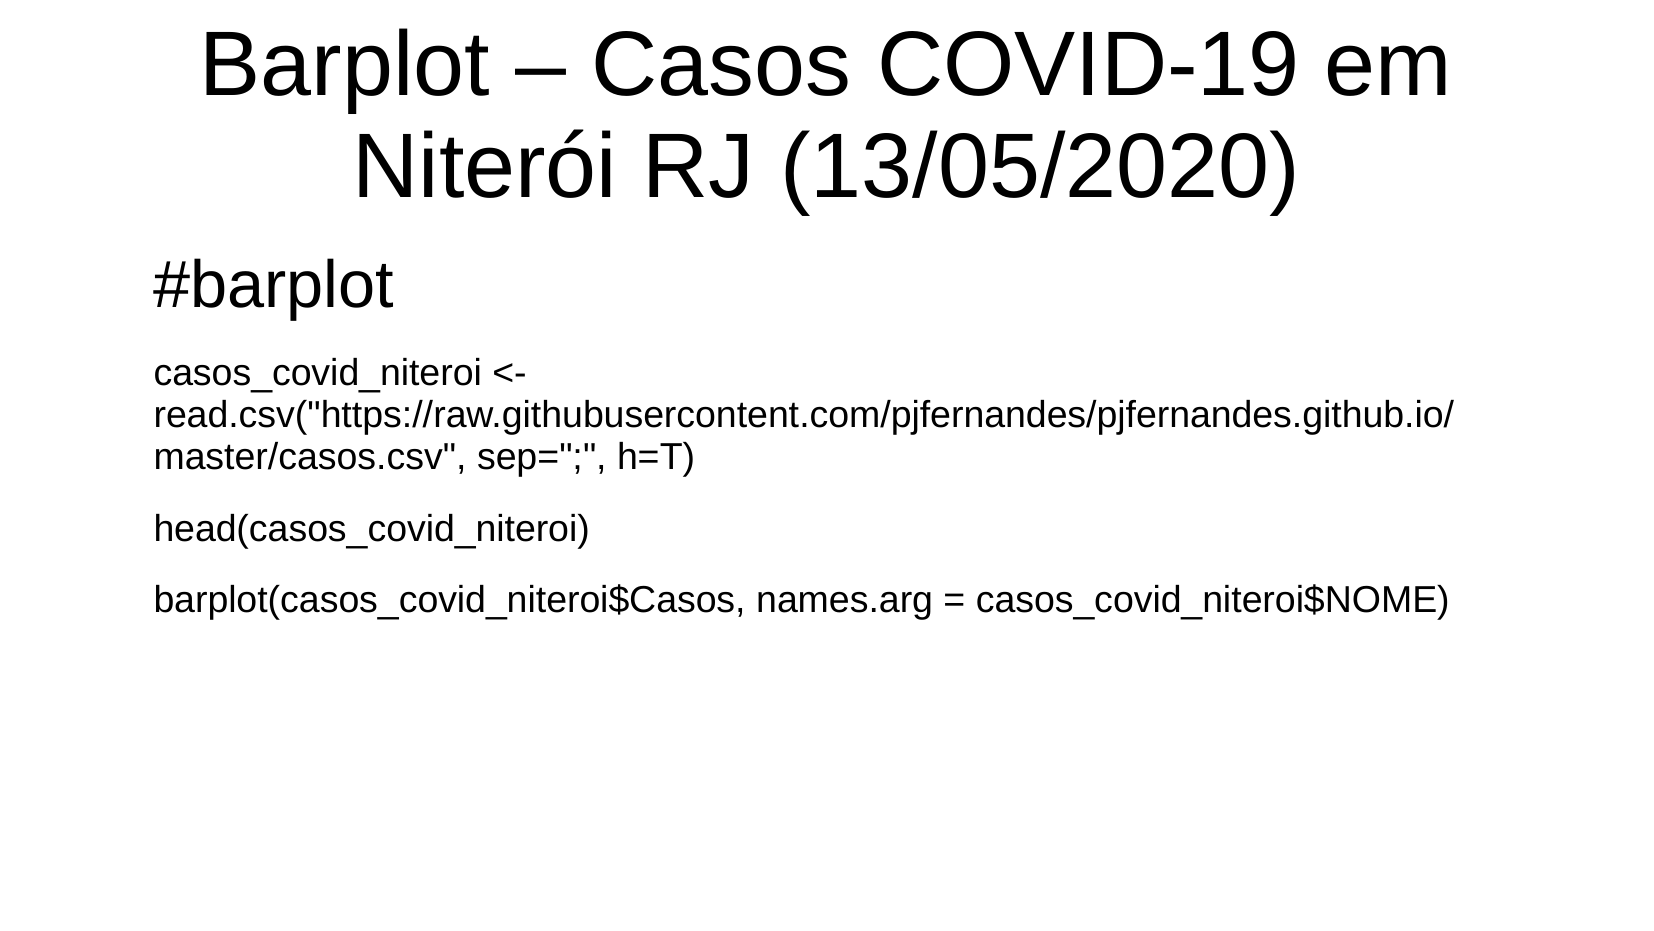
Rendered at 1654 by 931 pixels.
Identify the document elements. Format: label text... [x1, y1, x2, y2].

title Barplot – Casos COVID-19 em Niterói RJ (13/05/2020) [82, 12, 1571, 218]
list #barplot casos_covid_niteroi <- read.csv("https://raw.githubusercontent.com/pjfernandes/pjfernandes.github.io/master/casos.csv", sep=";", h=T) head(casos_covid_niteroi) barplot(casos_covid_niteroi$Casos, names.arg = casos_covid_niteroi$NOME) [82, 247, 1571, 787]
